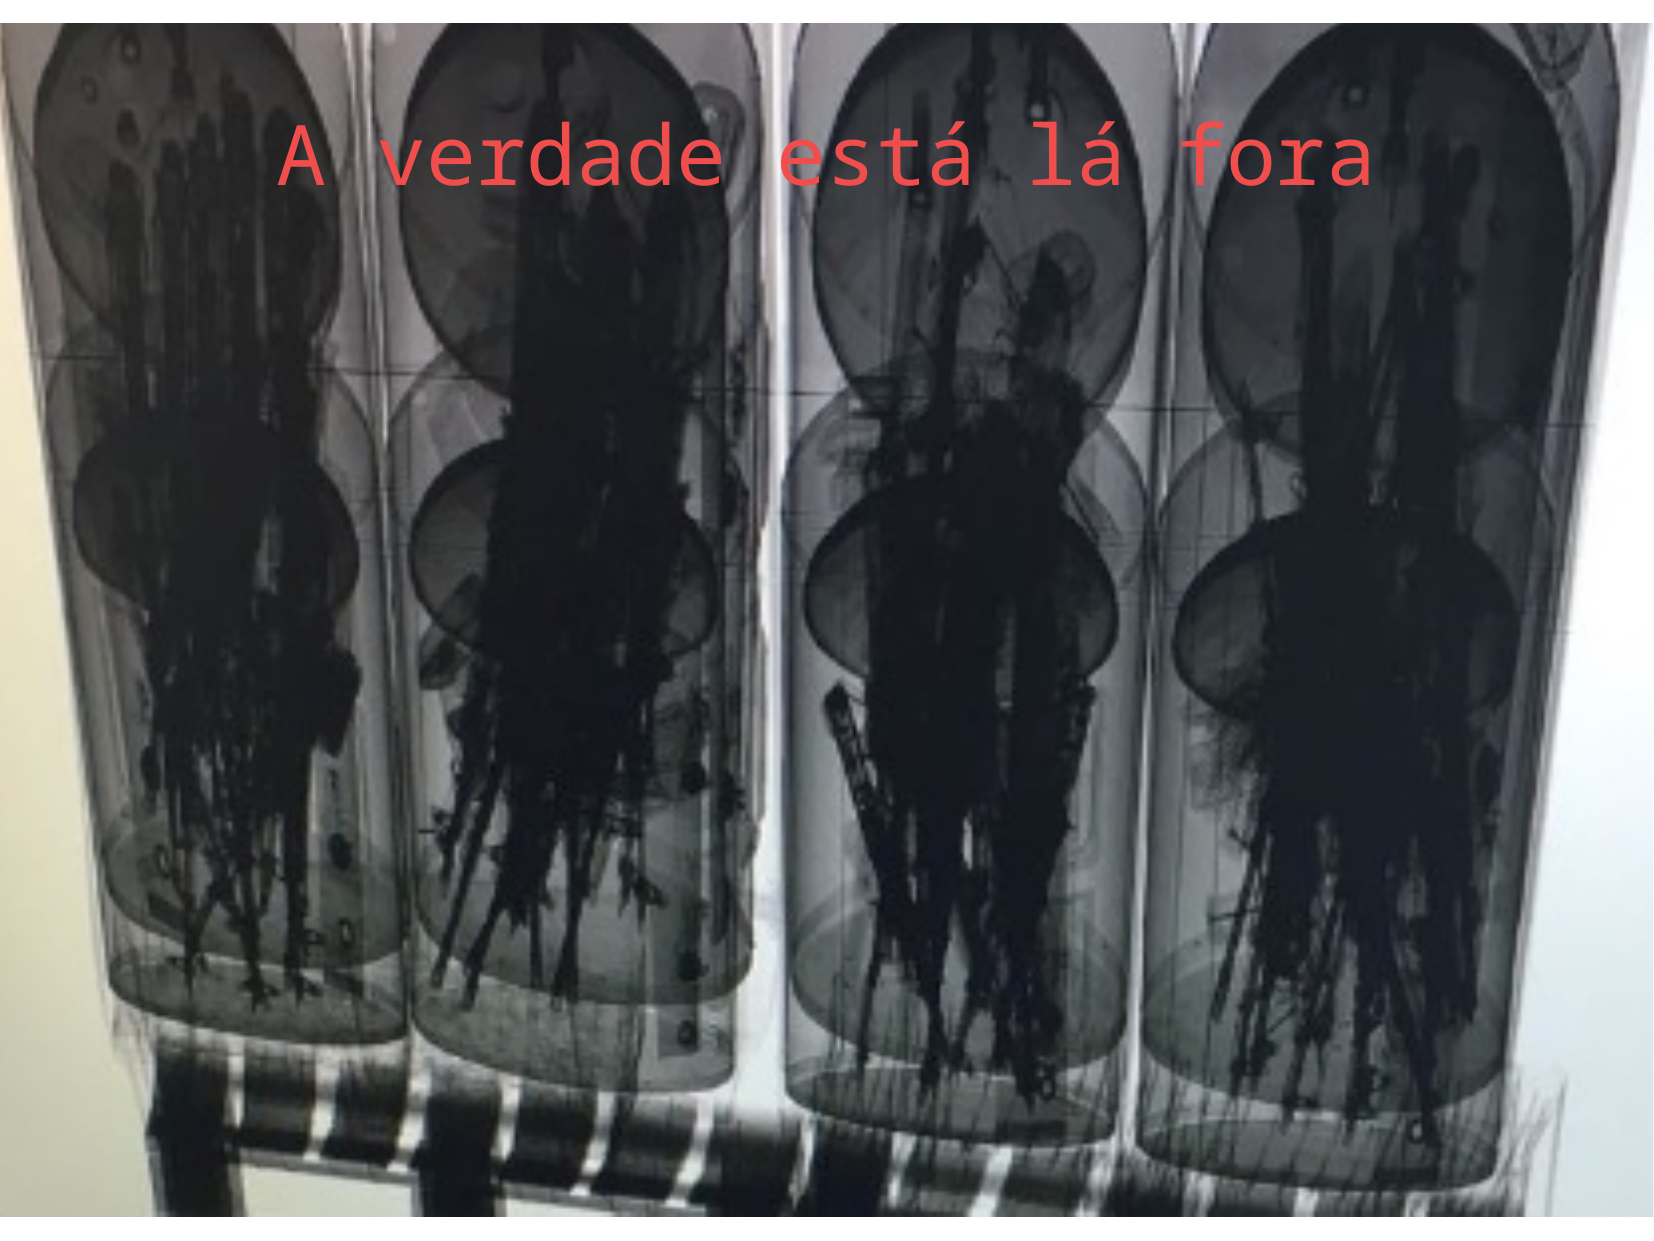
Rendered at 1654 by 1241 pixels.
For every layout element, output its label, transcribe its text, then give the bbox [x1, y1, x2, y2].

title A verdade está lá fora [82, 49, 1571, 257]
picture [0, 23, 1654, 1217]
